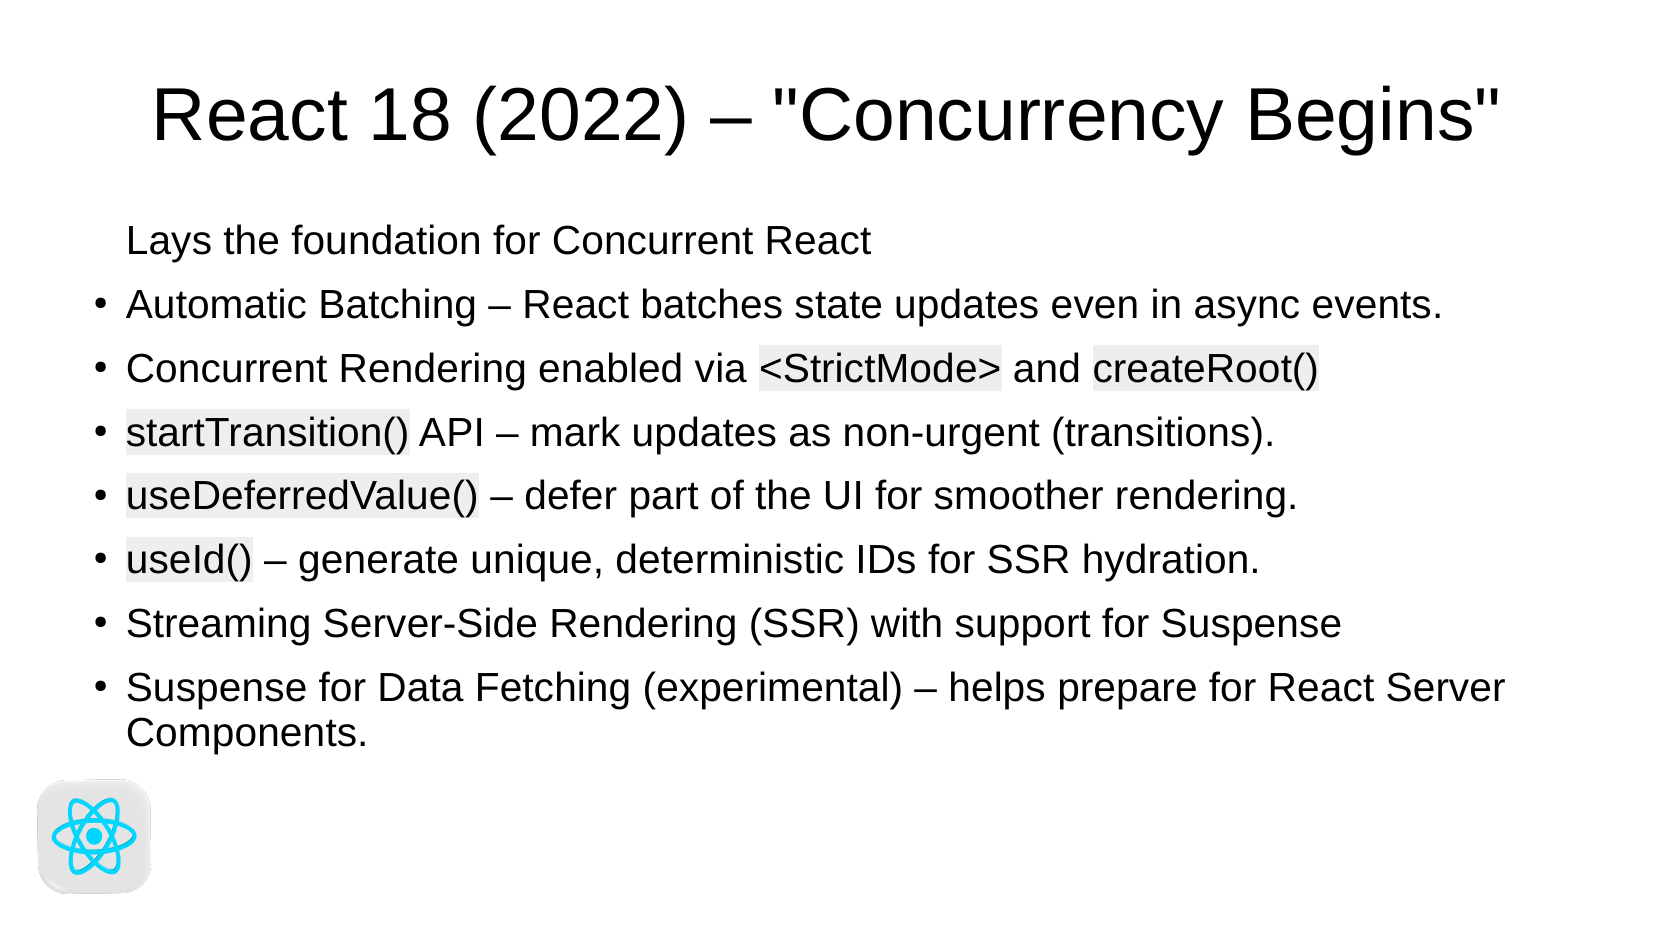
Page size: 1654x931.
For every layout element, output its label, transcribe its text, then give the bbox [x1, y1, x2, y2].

list Lays the foundation for Concurrent React Automatic Batching – React batches state updates even in async events. Concurrent Rendering enabled via <StrictMode> and createRoot() startTransition() API – mark updates as non-urgent (transitions). useDeferredValue() – defer part of the UI for smoother rendering. useId() – generate unique, deterministic IDs for SSR hydration. Streaming Server-Side Rendering (SSR) with support for Suspense Suspense for Data Fetching (experimental) – helps prepare for React Server Components. [82, 217, 1571, 758]
title React 18 (2022) – "Concurrency Begins" [82, 37, 1571, 193]
picture [0, 742, 188, 931]
